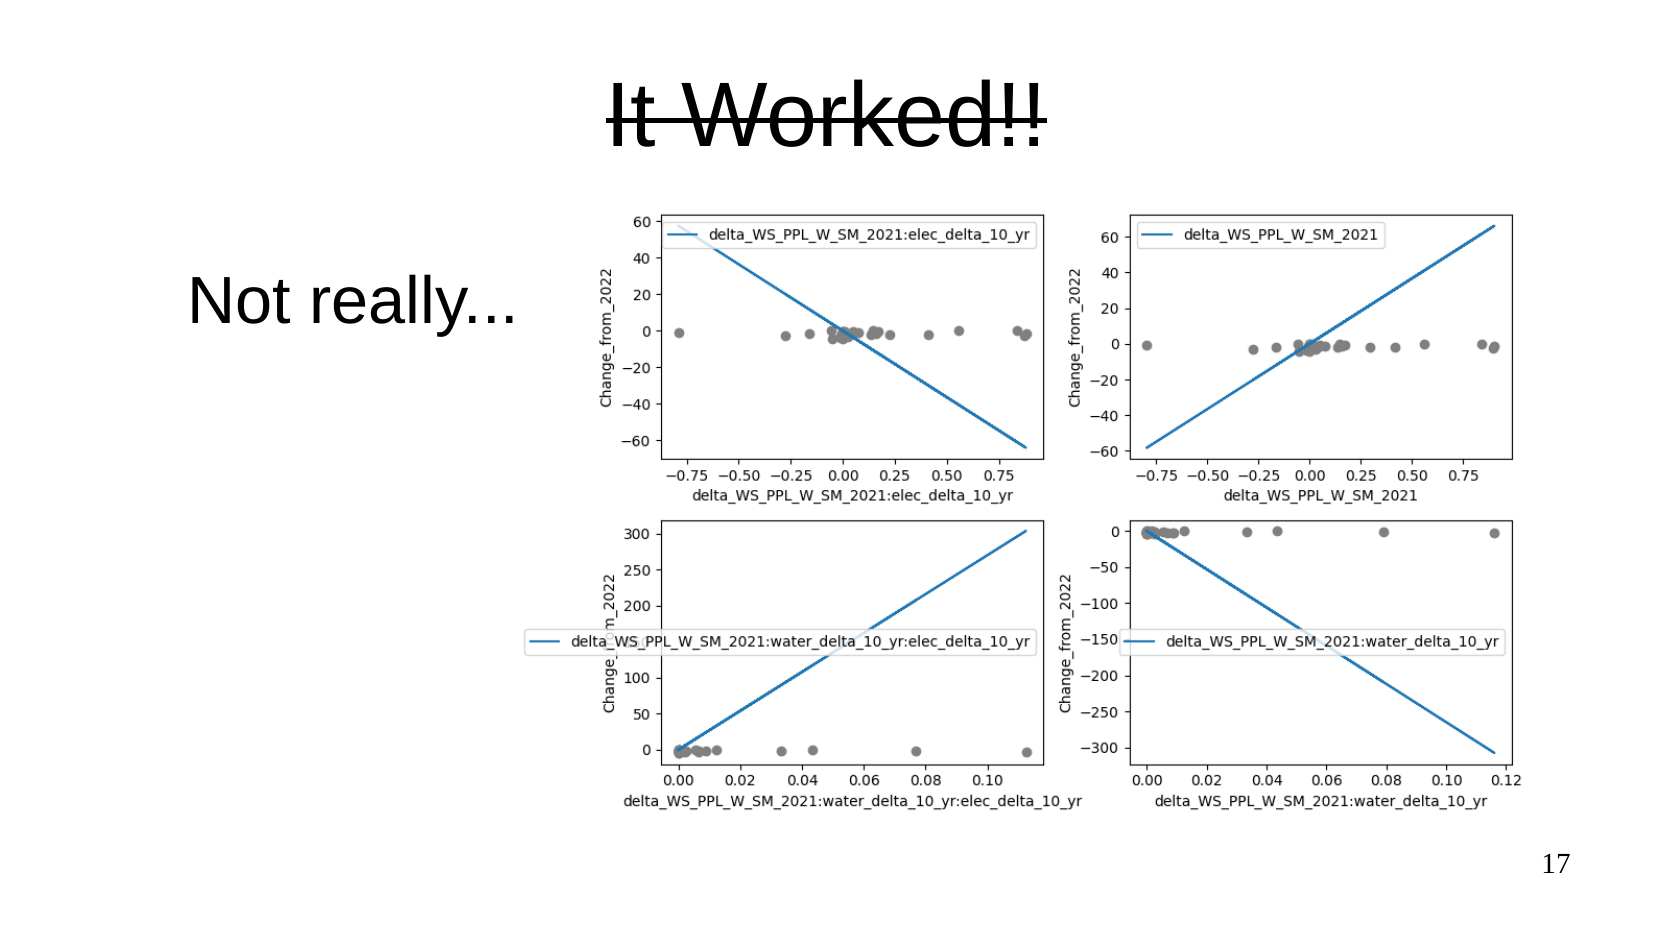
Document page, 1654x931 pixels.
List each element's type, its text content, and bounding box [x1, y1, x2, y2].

picture [494, 758, 1538, 826]
picture [494, 199, 1538, 262]
title It Worked!! [82, 37, 1571, 193]
text_box Not really... [187, 262, 1571, 758]
